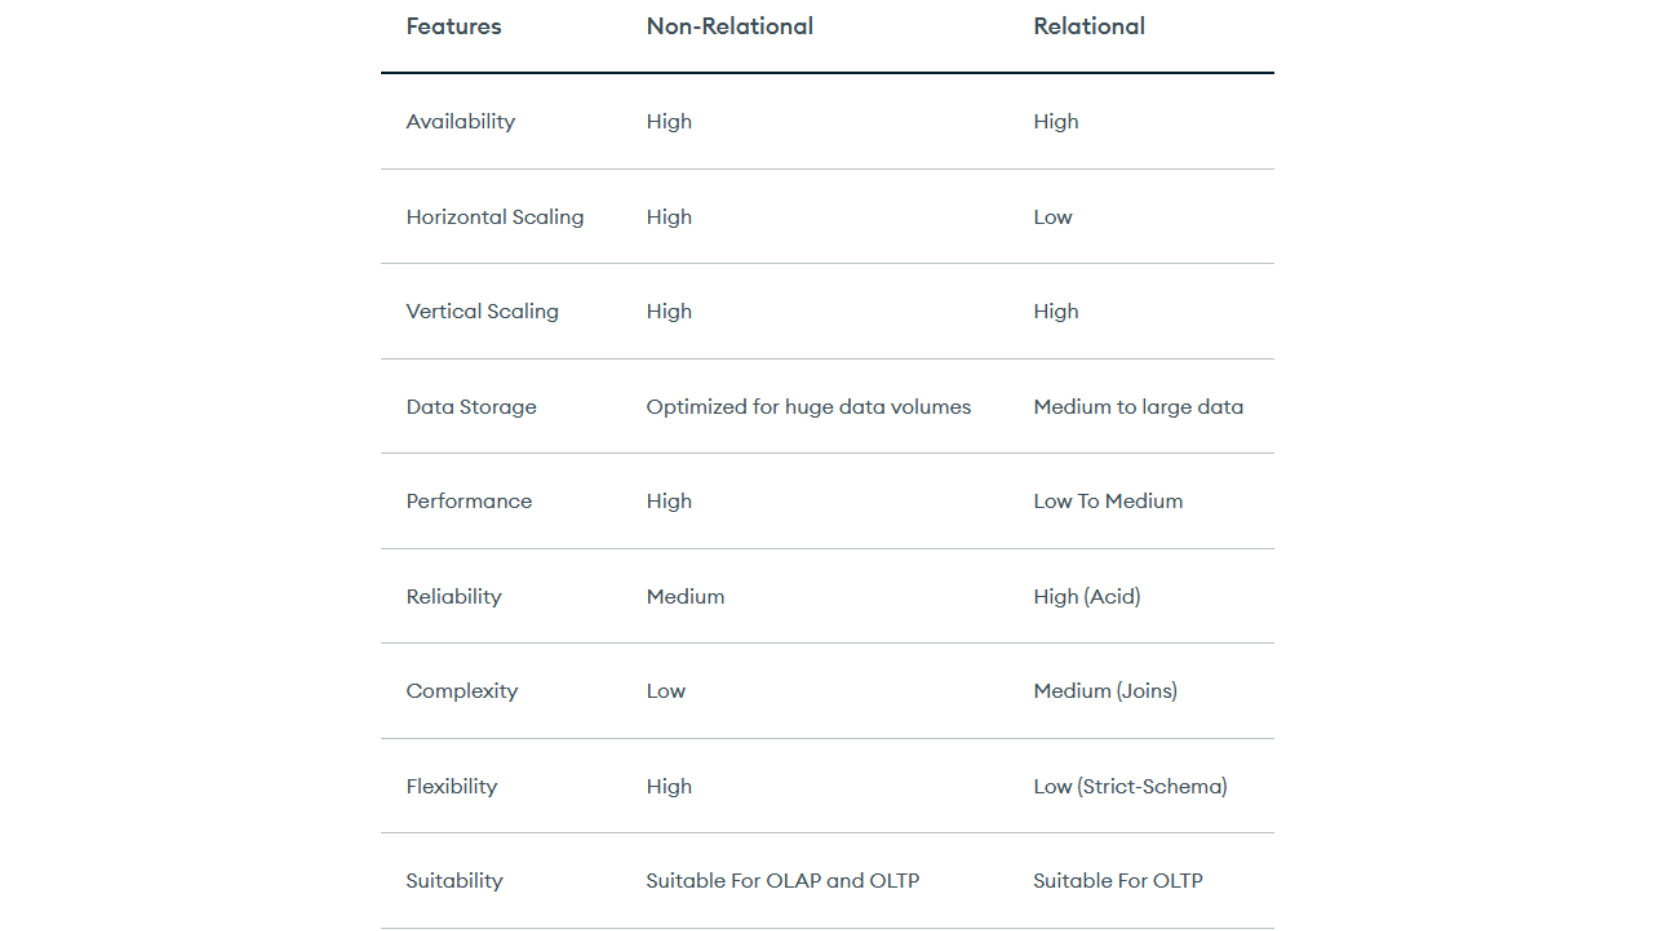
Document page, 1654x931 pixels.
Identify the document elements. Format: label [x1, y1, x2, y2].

picture [381, 2, 1281, 931]
